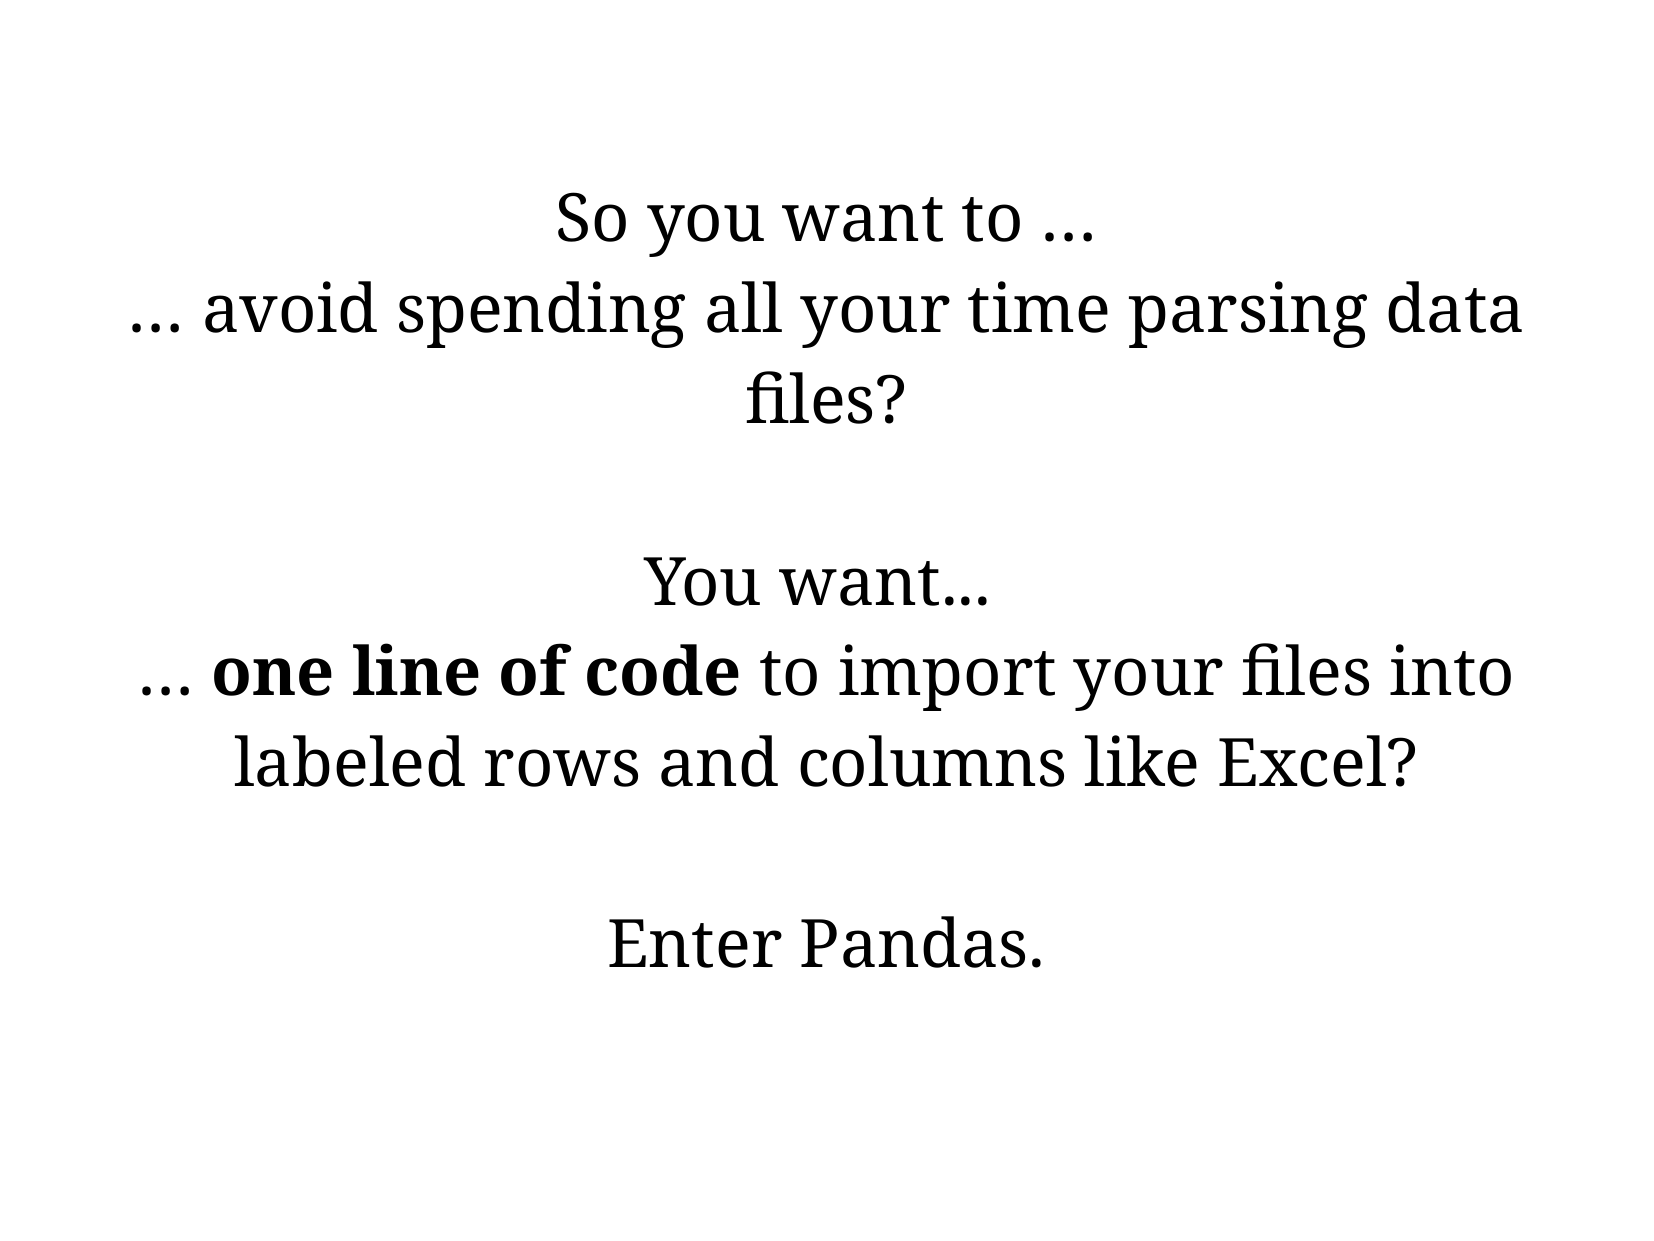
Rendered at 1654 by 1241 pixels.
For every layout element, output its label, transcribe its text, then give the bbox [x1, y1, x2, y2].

subtitle So you want to … … avoid spending all your time parsing data files? You want... … one line of code to import your files into labeled rows and columns like Excel? Enter Pandas. [82, 49, 1571, 1109]
